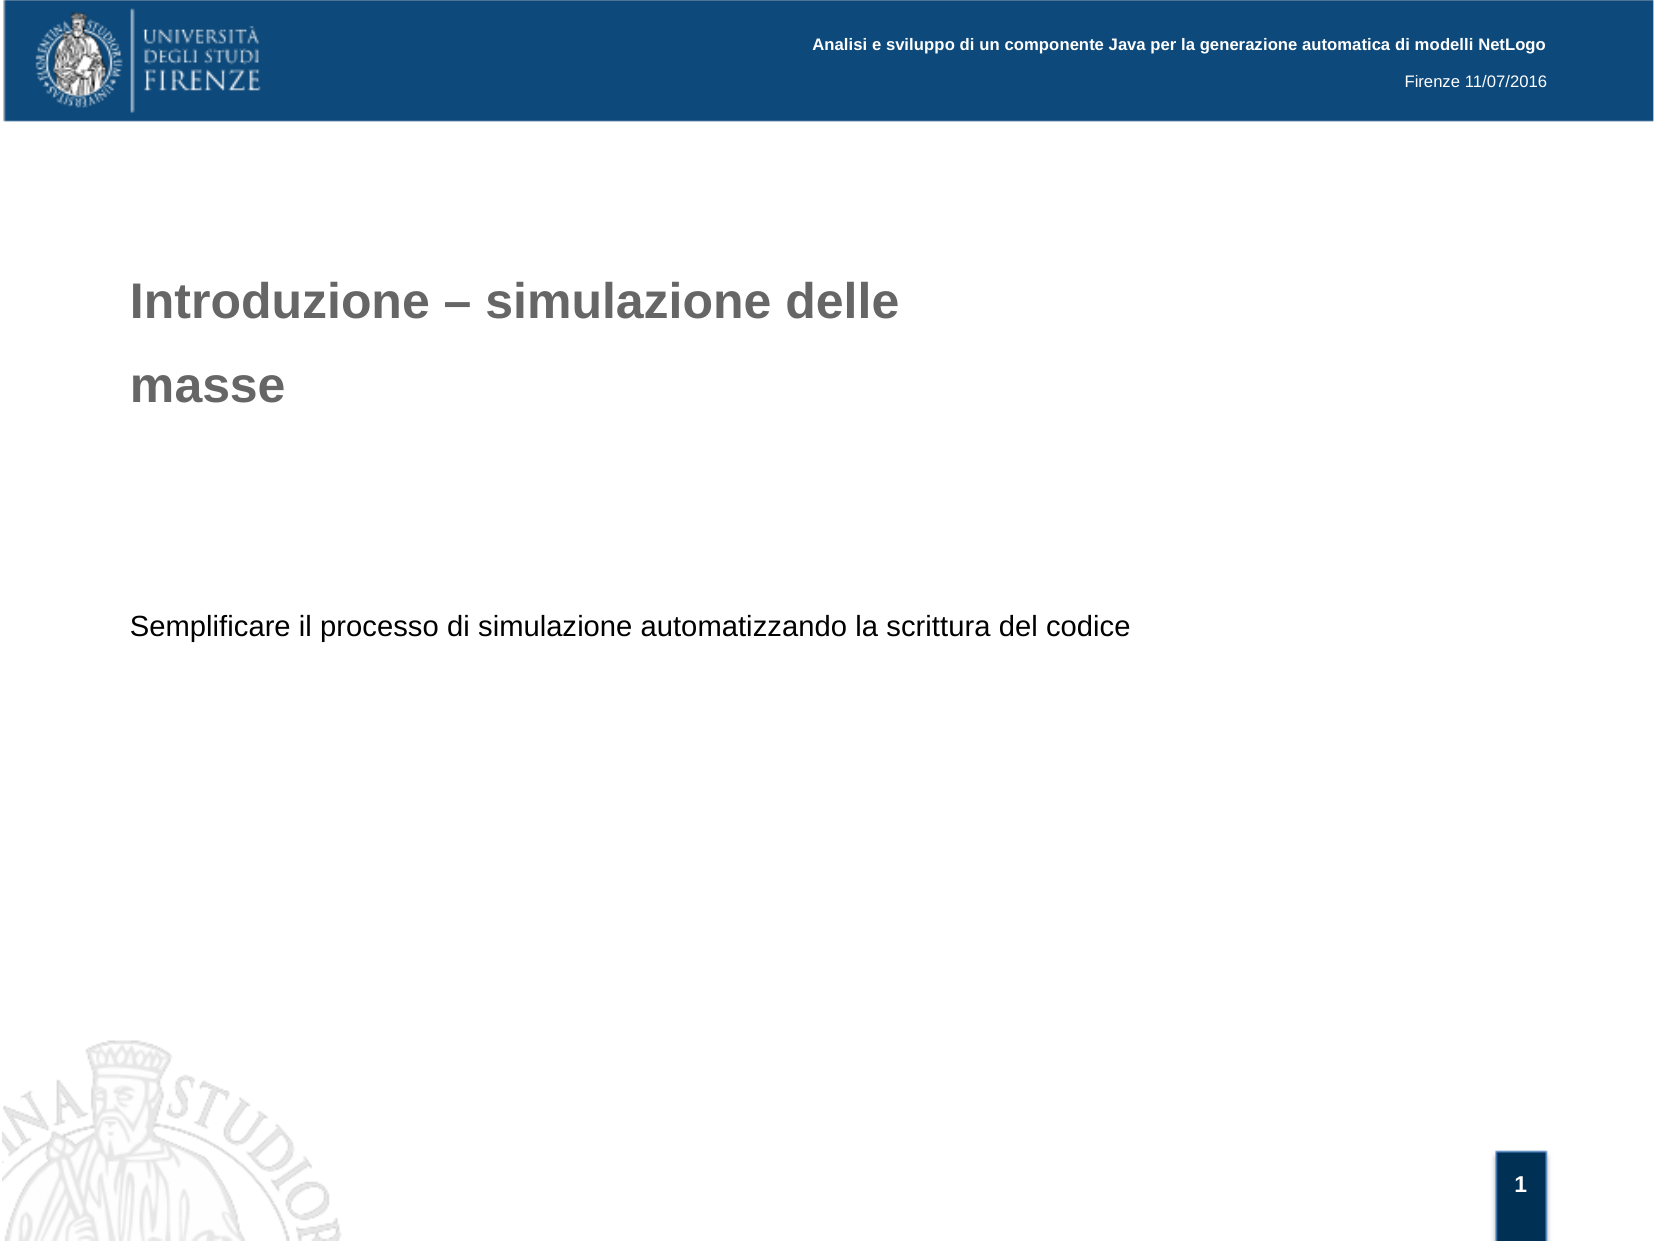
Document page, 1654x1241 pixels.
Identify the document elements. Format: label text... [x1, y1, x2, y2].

text_box Semplificare il processo di simulazione automatizzando la scrittura del codice [129, 478, 1536, 774]
text_box Analisi e sviluppo di un componente Java per la generazione automatica di modelli NetLogo Firenze 11/07/2016 [685, 34, 1548, 92]
picture [2, 0, 1654, 1241]
text_box 1 [1505, 1160, 1536, 1208]
text_box Introduzione – simulazione delle masse [129, 258, 993, 400]
